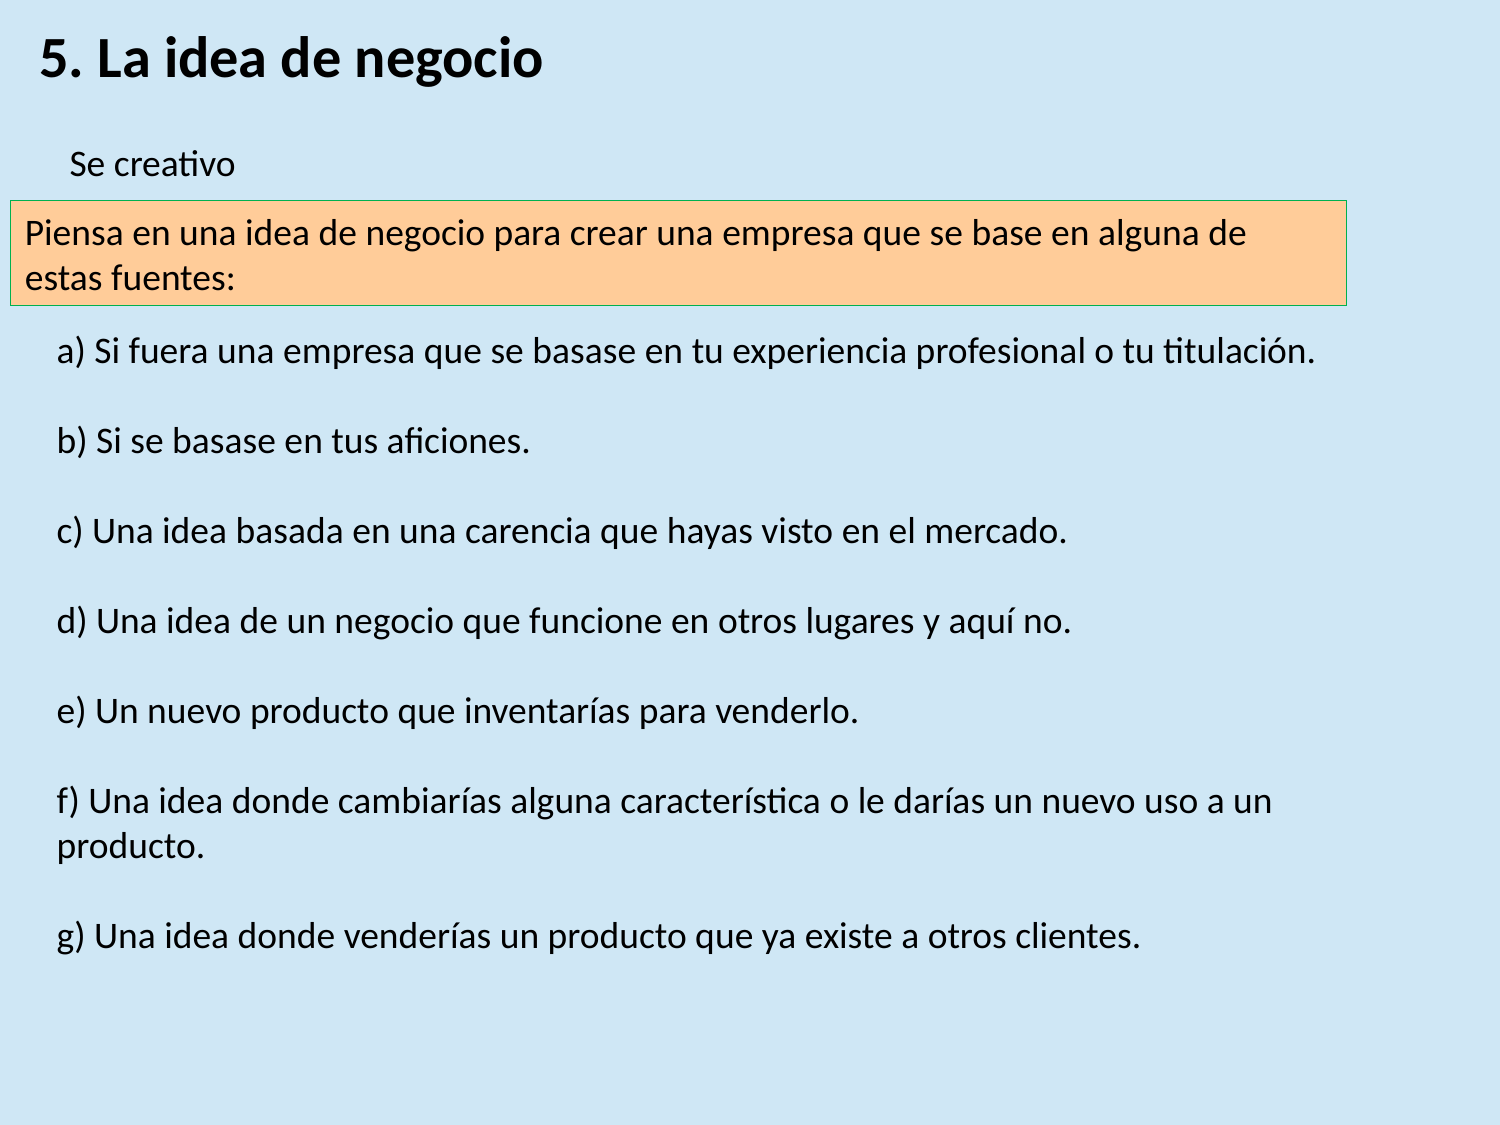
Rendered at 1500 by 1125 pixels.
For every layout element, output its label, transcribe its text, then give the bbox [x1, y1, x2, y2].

text_box Se creativo [54, 131, 1392, 192]
text_box Piensa en una idea de negocio para crear una empresa que se base en alguna de estas fuentes: [10, 200, 1347, 306]
text_box 5. La idea de negocio [24, 6, 1375, 102]
text_box a) Si fuera una empresa que se basase en tu experiencia profesional o tu titulación. b) Si se basase en tus aficiones. c) Una idea basada en una carencia que hayas visto en el mercado. d) Una idea de un negocio que funcione en otros lugares y aquí no. e) Un nuevo producto que inventarías para venderlo. f) Una idea donde cambiarías alguna característica o le darías un nuevo uso a un producto. g) Una idea donde venderías un producto que ya existe a otros clientes. [0, 319, 1382, 964]
